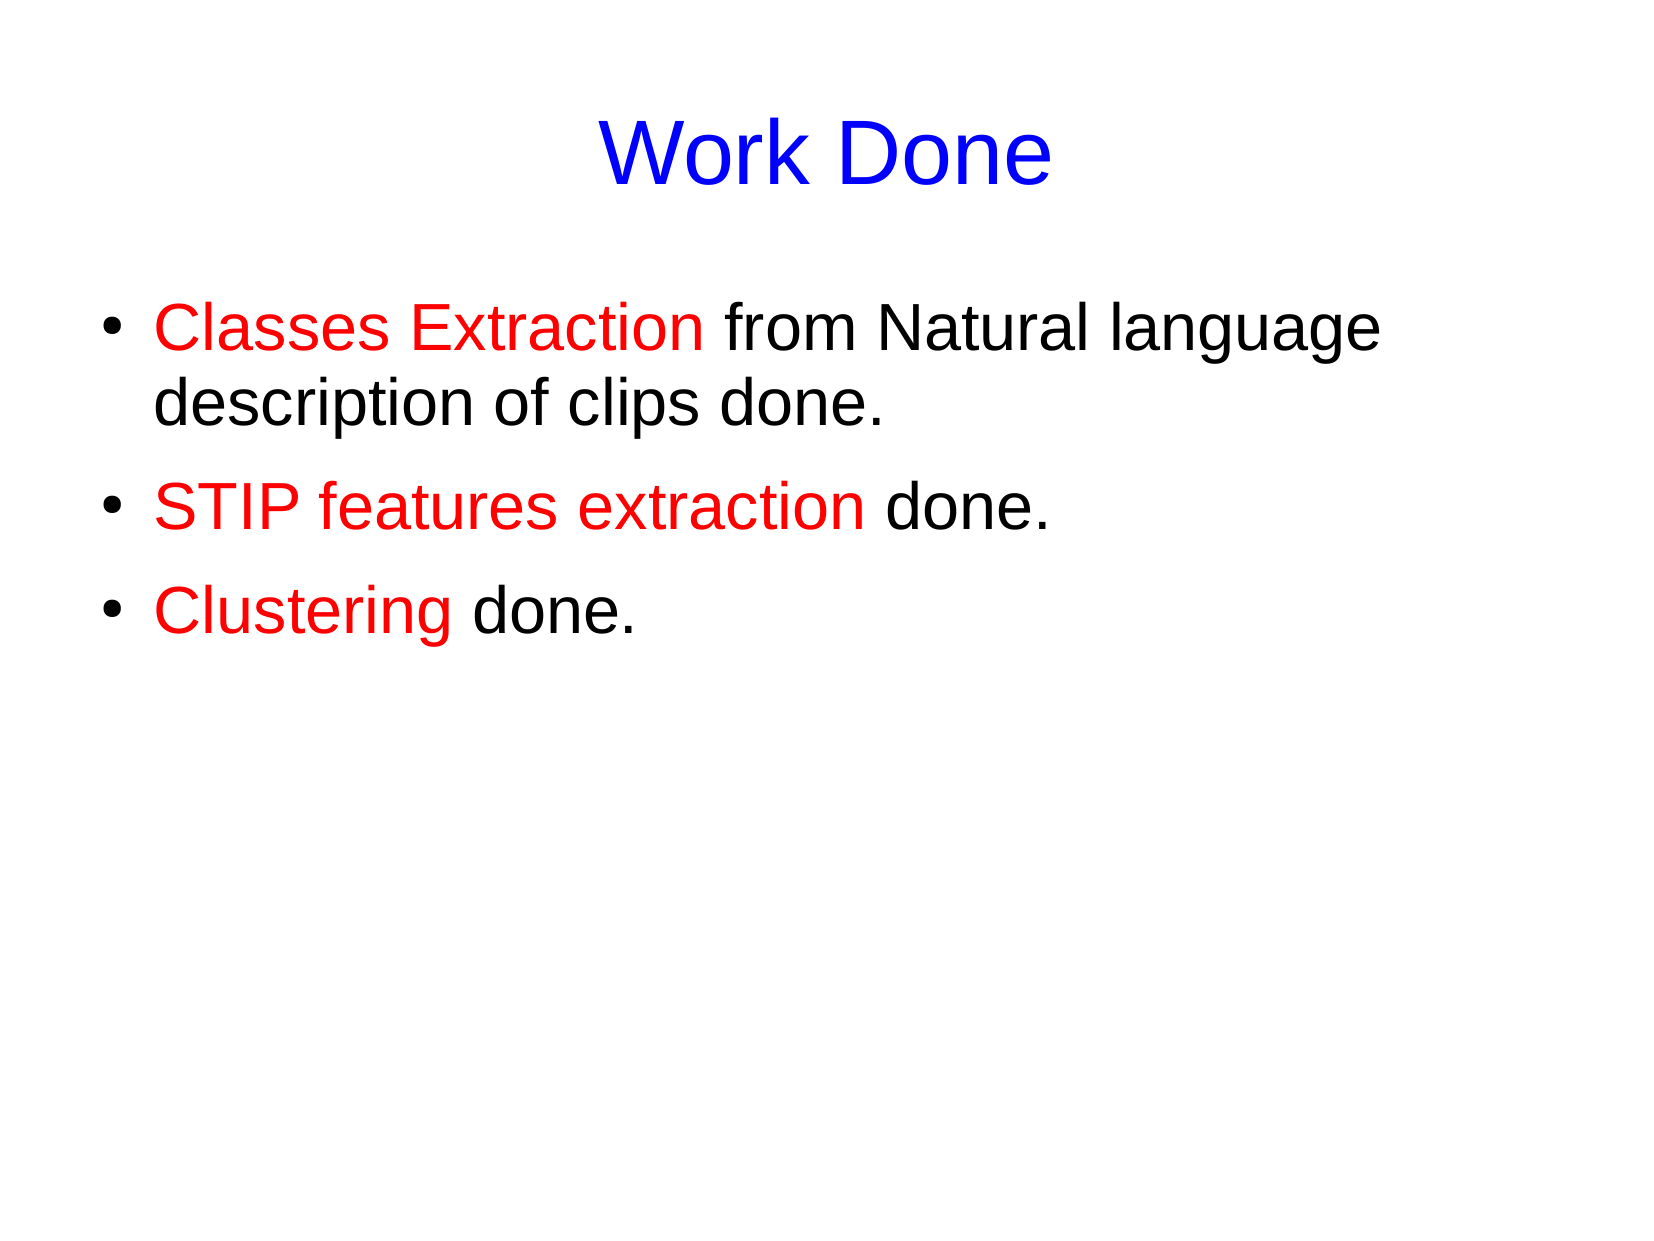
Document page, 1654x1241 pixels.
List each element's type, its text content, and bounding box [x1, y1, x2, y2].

title Work Done [82, 49, 1571, 257]
list Classes Extraction from Natural language description of clips done. STIP features extraction done. Clustering done. [82, 290, 1538, 1010]
